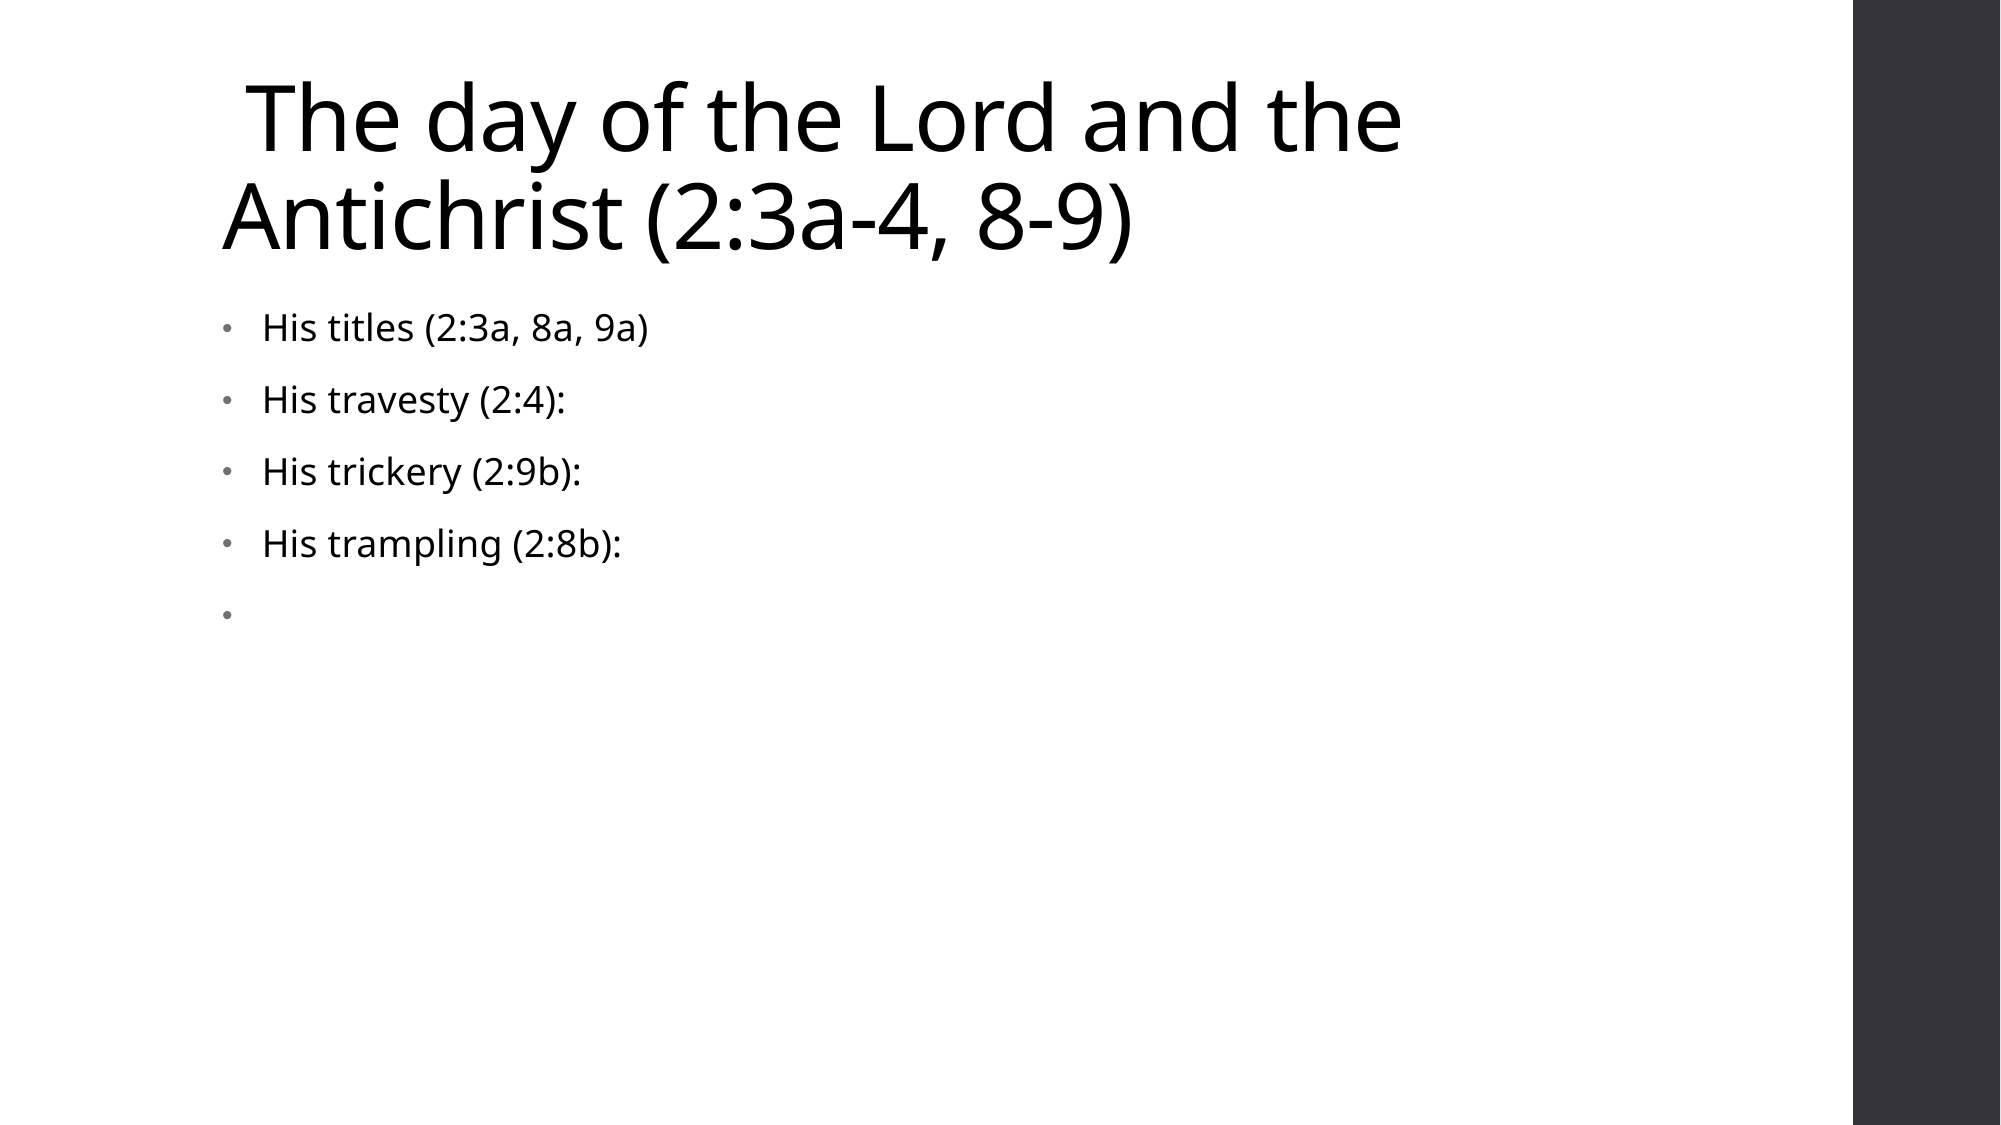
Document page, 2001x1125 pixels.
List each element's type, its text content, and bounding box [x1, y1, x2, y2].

list His titles (2:3a, 8a, 9a) His travesty (2:4): His trickery (2:9b): His trampling (2:8b): [206, 299, 1617, 1014]
title The day of the Lord and the Antichrist (2:3a-4, 8-9) [206, 60, 1797, 278]
